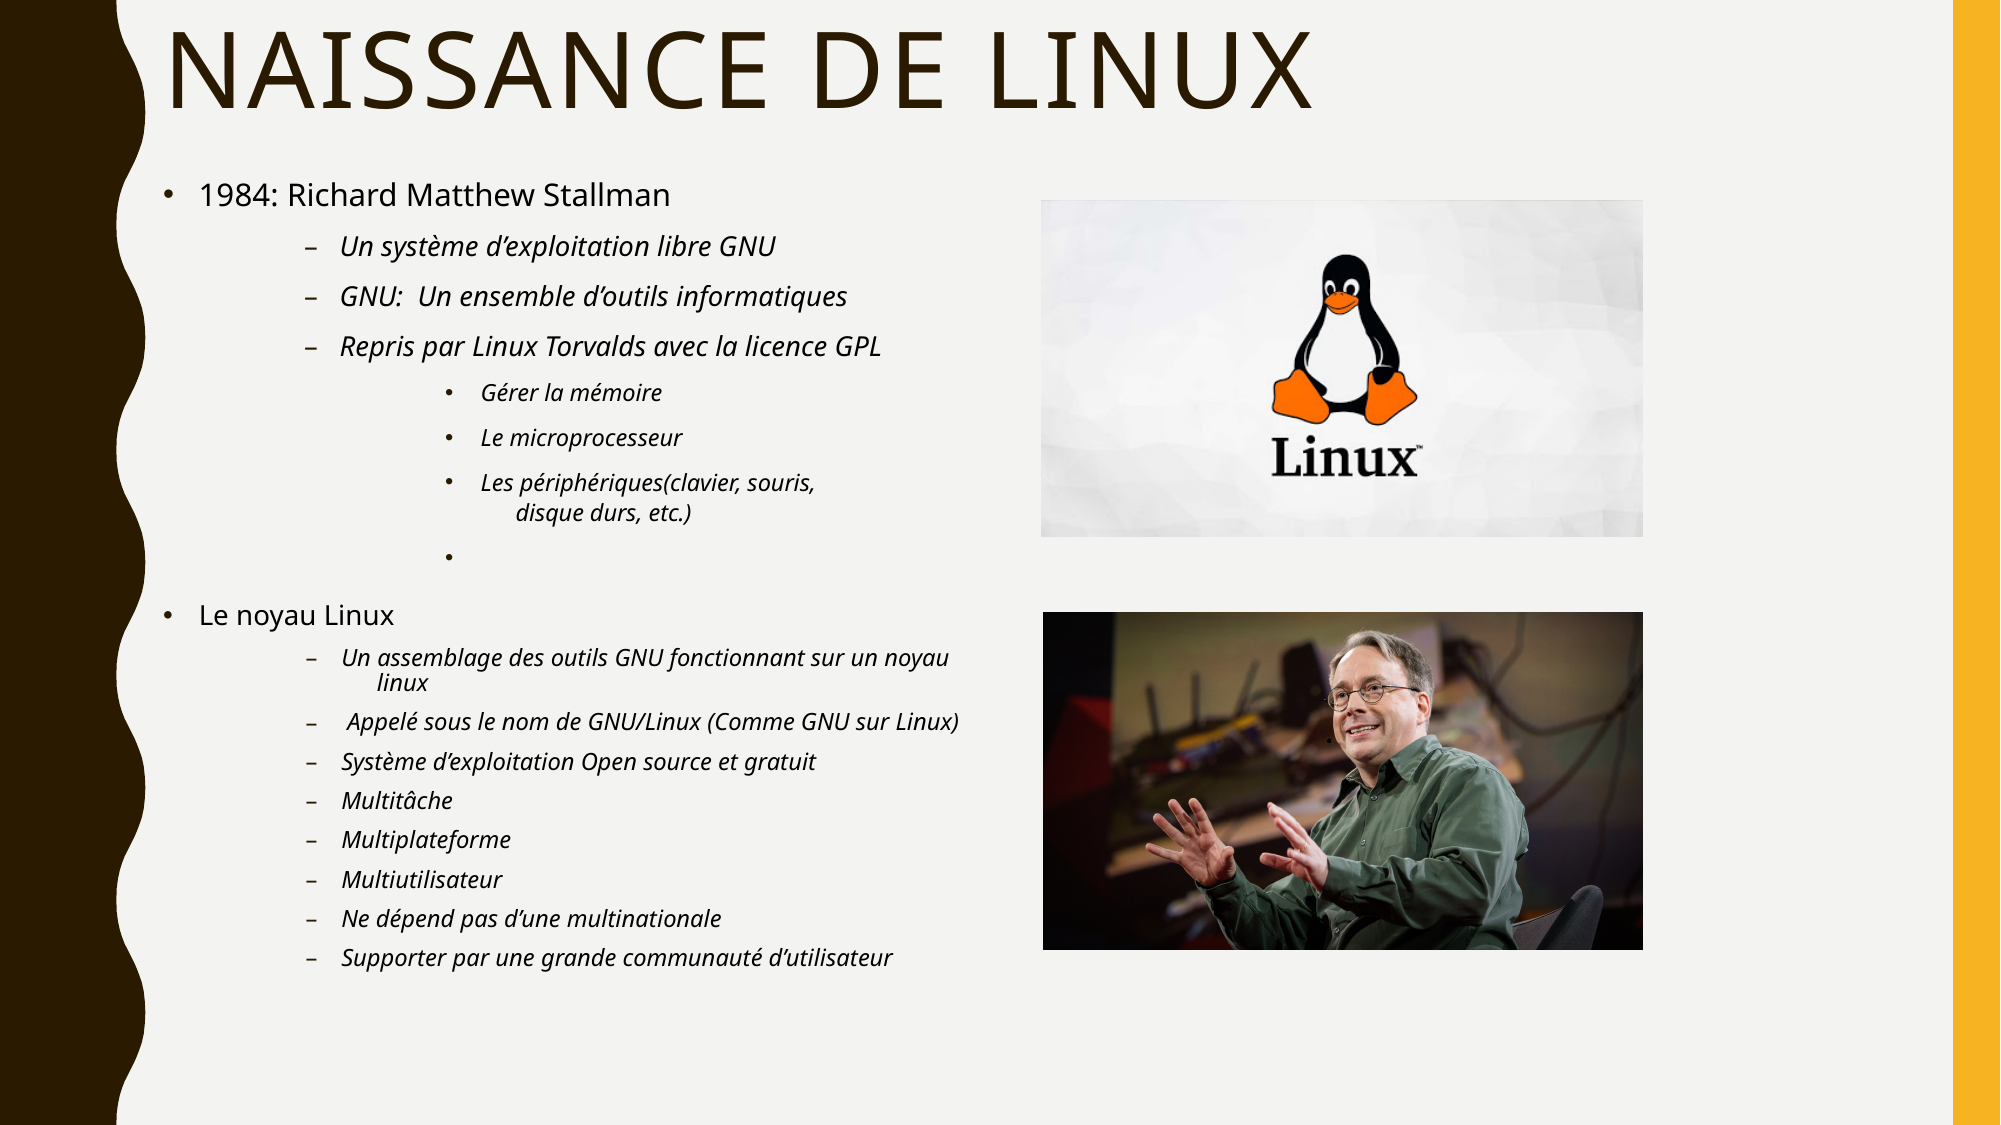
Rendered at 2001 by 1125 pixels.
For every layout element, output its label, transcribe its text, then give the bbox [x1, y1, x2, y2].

picture [1043, 612, 1643, 950]
list 1984: Richard Matthew Stallman Un système d’exploitation libre GNU GNU: Un ensemble d’outils informatiques Repris par Linux Torvalds avec la licence GPL Gérer la mémoire Le microprocesseur Les périphériques(clavier, souris, disque durs, etc.) [148, 163, 898, 563]
title Naissance de LINUX [148, 9, 1818, 150]
picture [1041, 200, 1643, 537]
text_box Le noyau Linux Un assemblage des outils GNU fonctionnant sur un noyau linux Appelé sous le nom de GNU/Linux (Comme GNU sur Linux) Système d’exploitation Open source et gratuit Multitâche Multiplateforme Multiutilisateur Ne dépend pas d’une multinationale Supporter par une grande communauté d’utilisateur [148, 594, 976, 994]
